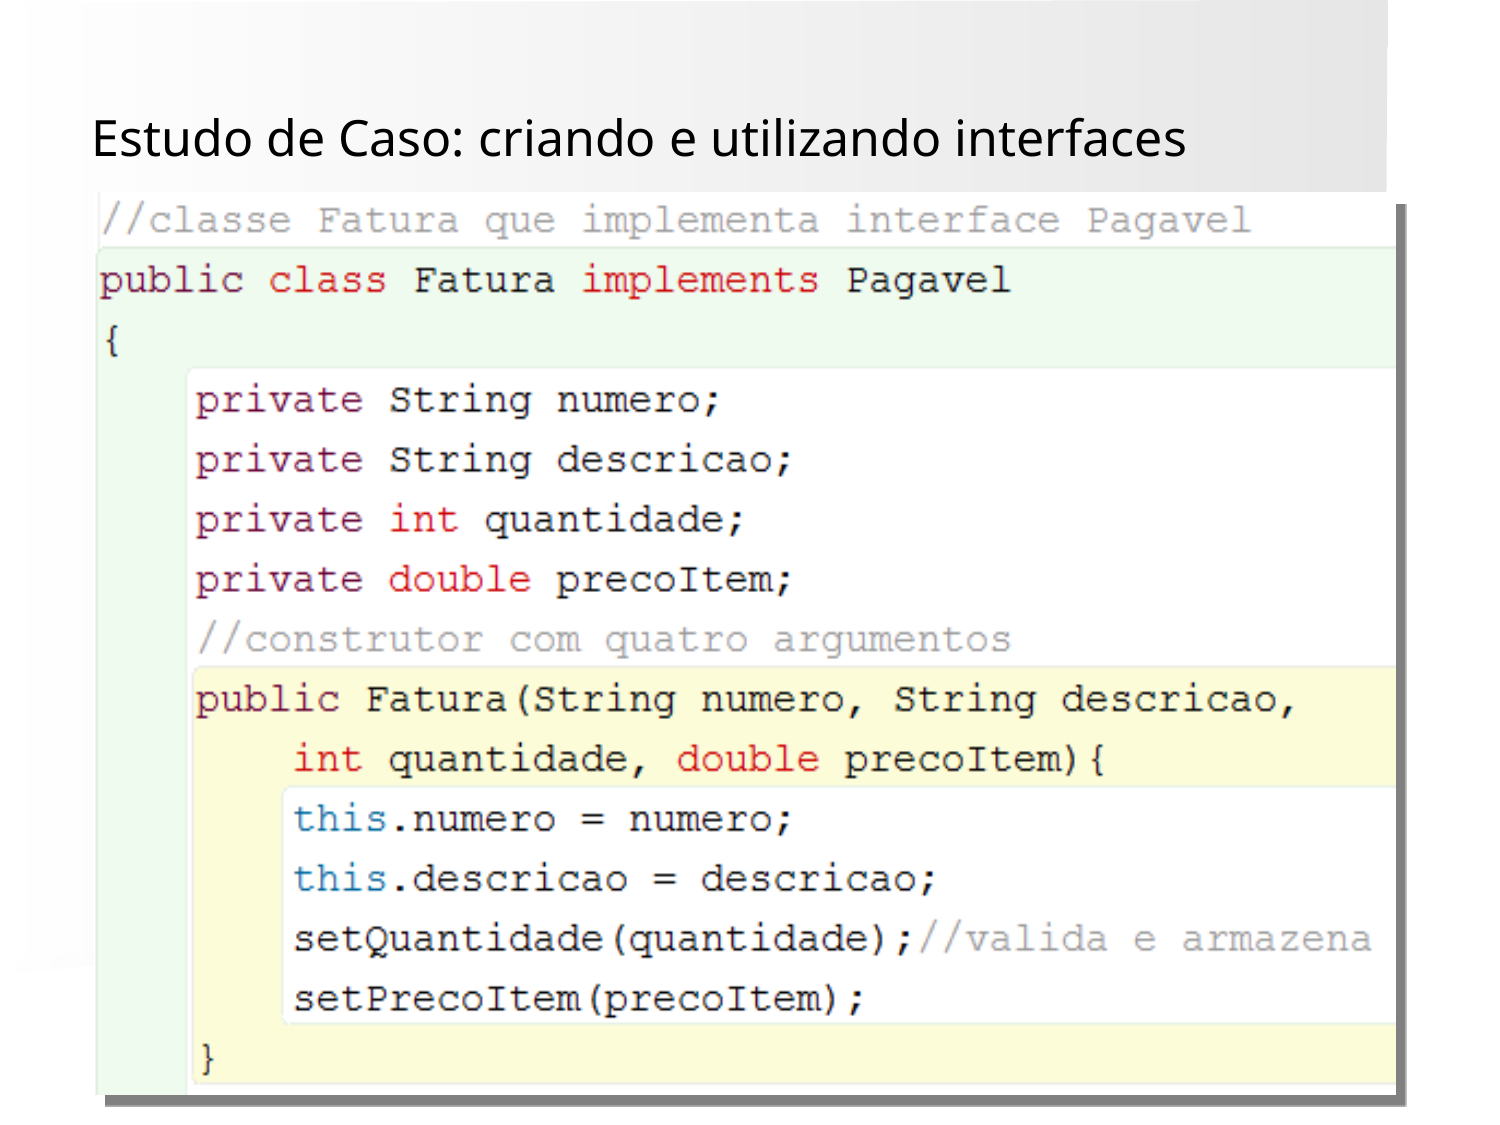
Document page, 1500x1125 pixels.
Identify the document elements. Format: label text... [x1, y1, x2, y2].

picture [94, 192, 1396, 1096]
title Estudo de Caso: criando e utilizando interfaces [76, 42, 1427, 231]
